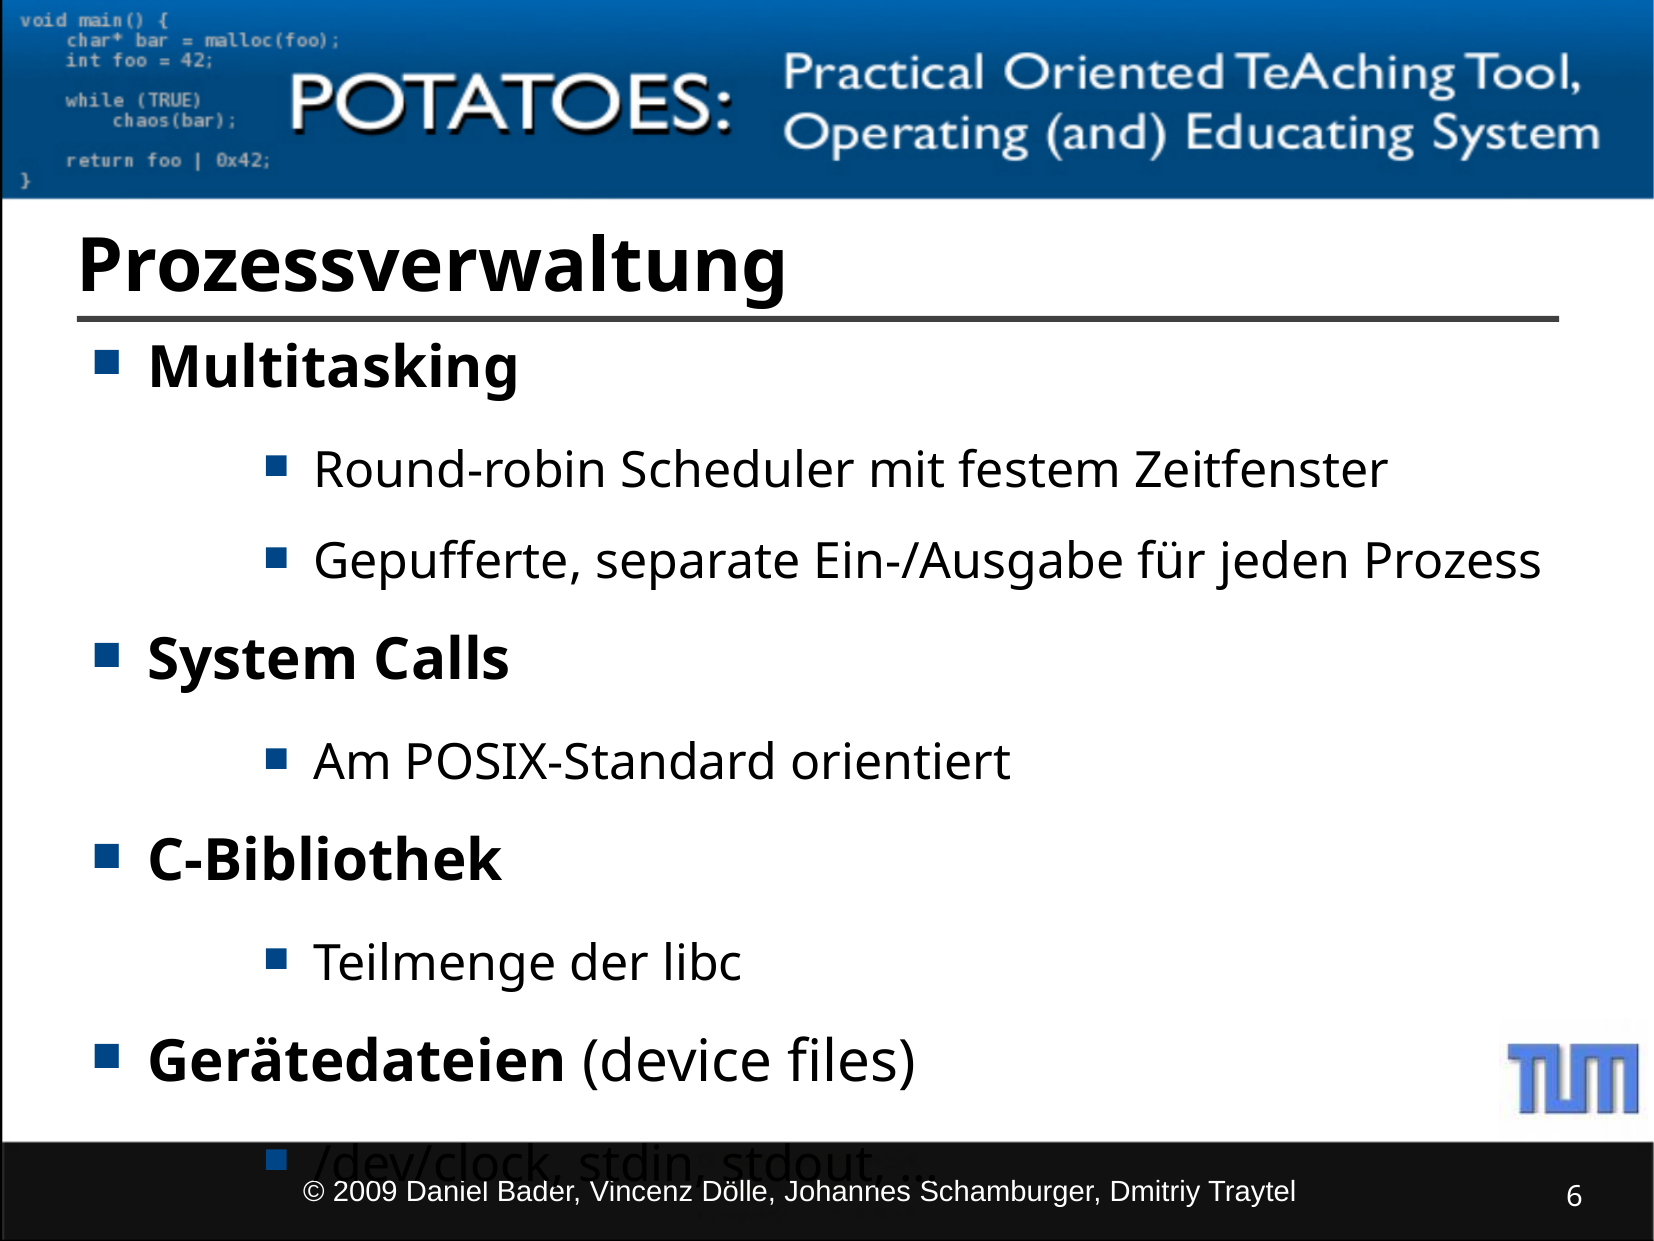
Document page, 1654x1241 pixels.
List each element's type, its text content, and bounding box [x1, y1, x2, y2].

list Multitasking Round-robin Scheduler mit festem Zeitfenster Gepufferte, separate Ein-/Ausgabe für jeden Prozess System Calls Am POSIX-Standard orientiert C-Bibliothek Teilmenge der libc Gerätedateien (device files) /dev/clock, stdin, stdout, … [76, 324, 1565, 1120]
title Prozessverwaltung [76, 219, 1565, 307]
picture [0, 0, 1654, 1241]
